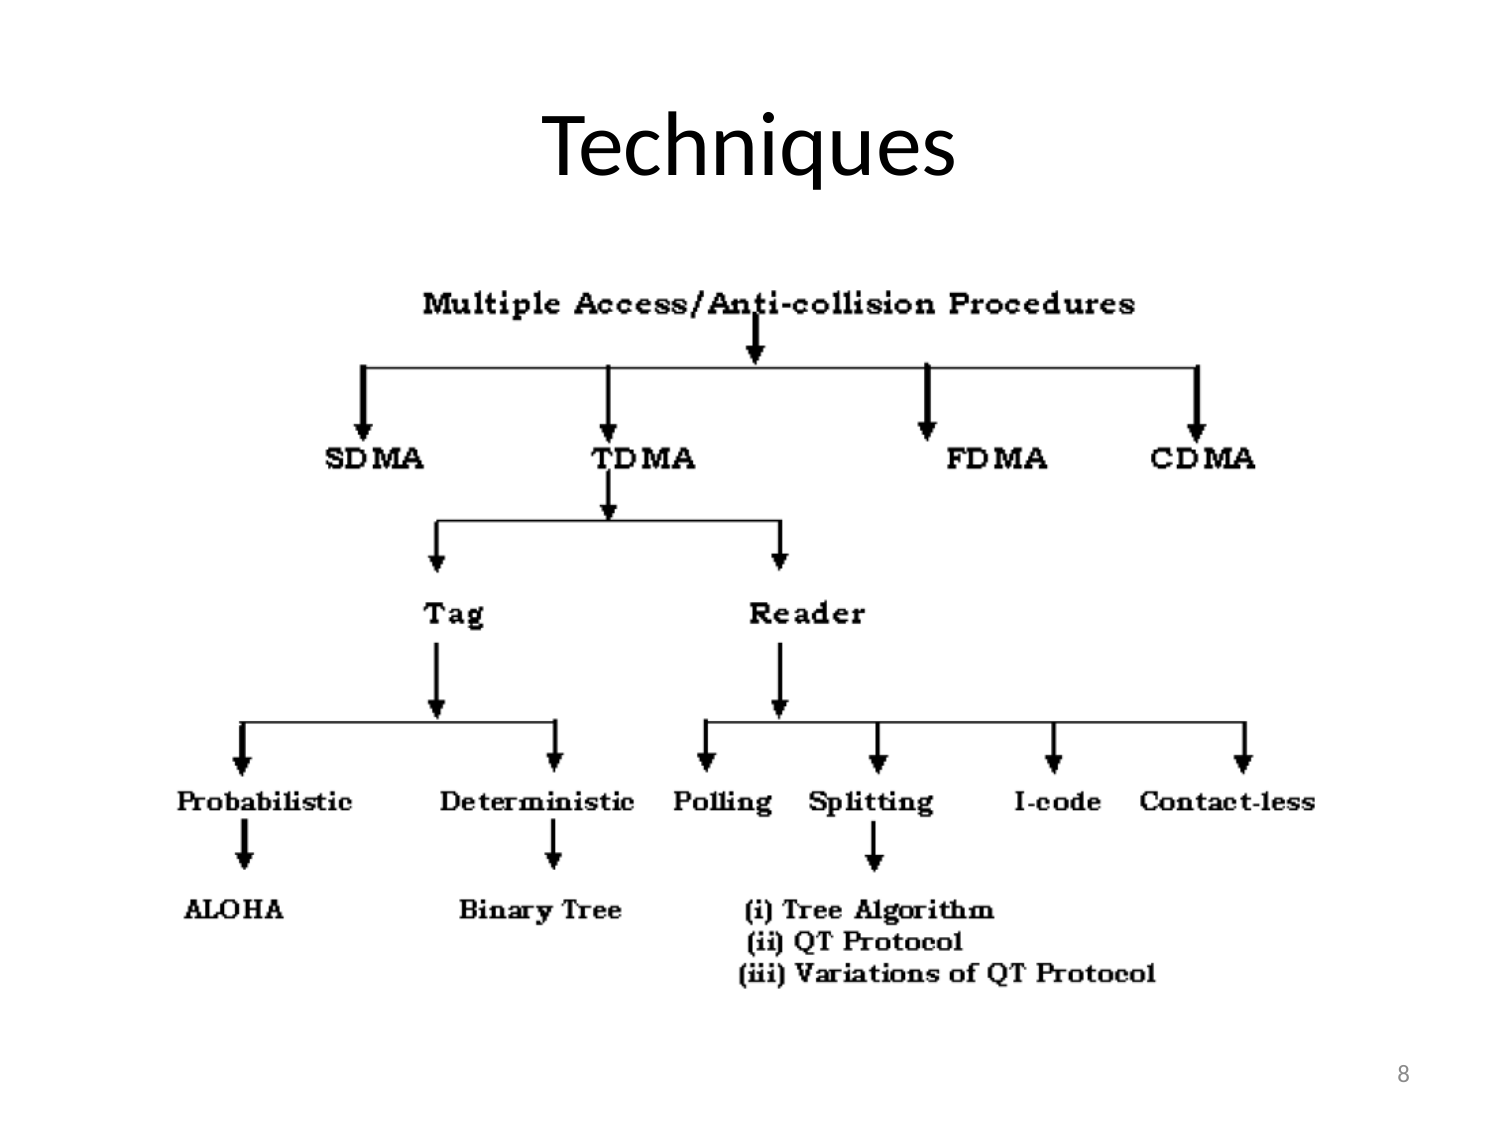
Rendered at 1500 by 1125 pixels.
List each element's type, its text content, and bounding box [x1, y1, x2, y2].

picture [123, 262, 1377, 1005]
title Techniques [75, 45, 1425, 233]
slide_number <number> [1074, 1042, 1425, 1103]
